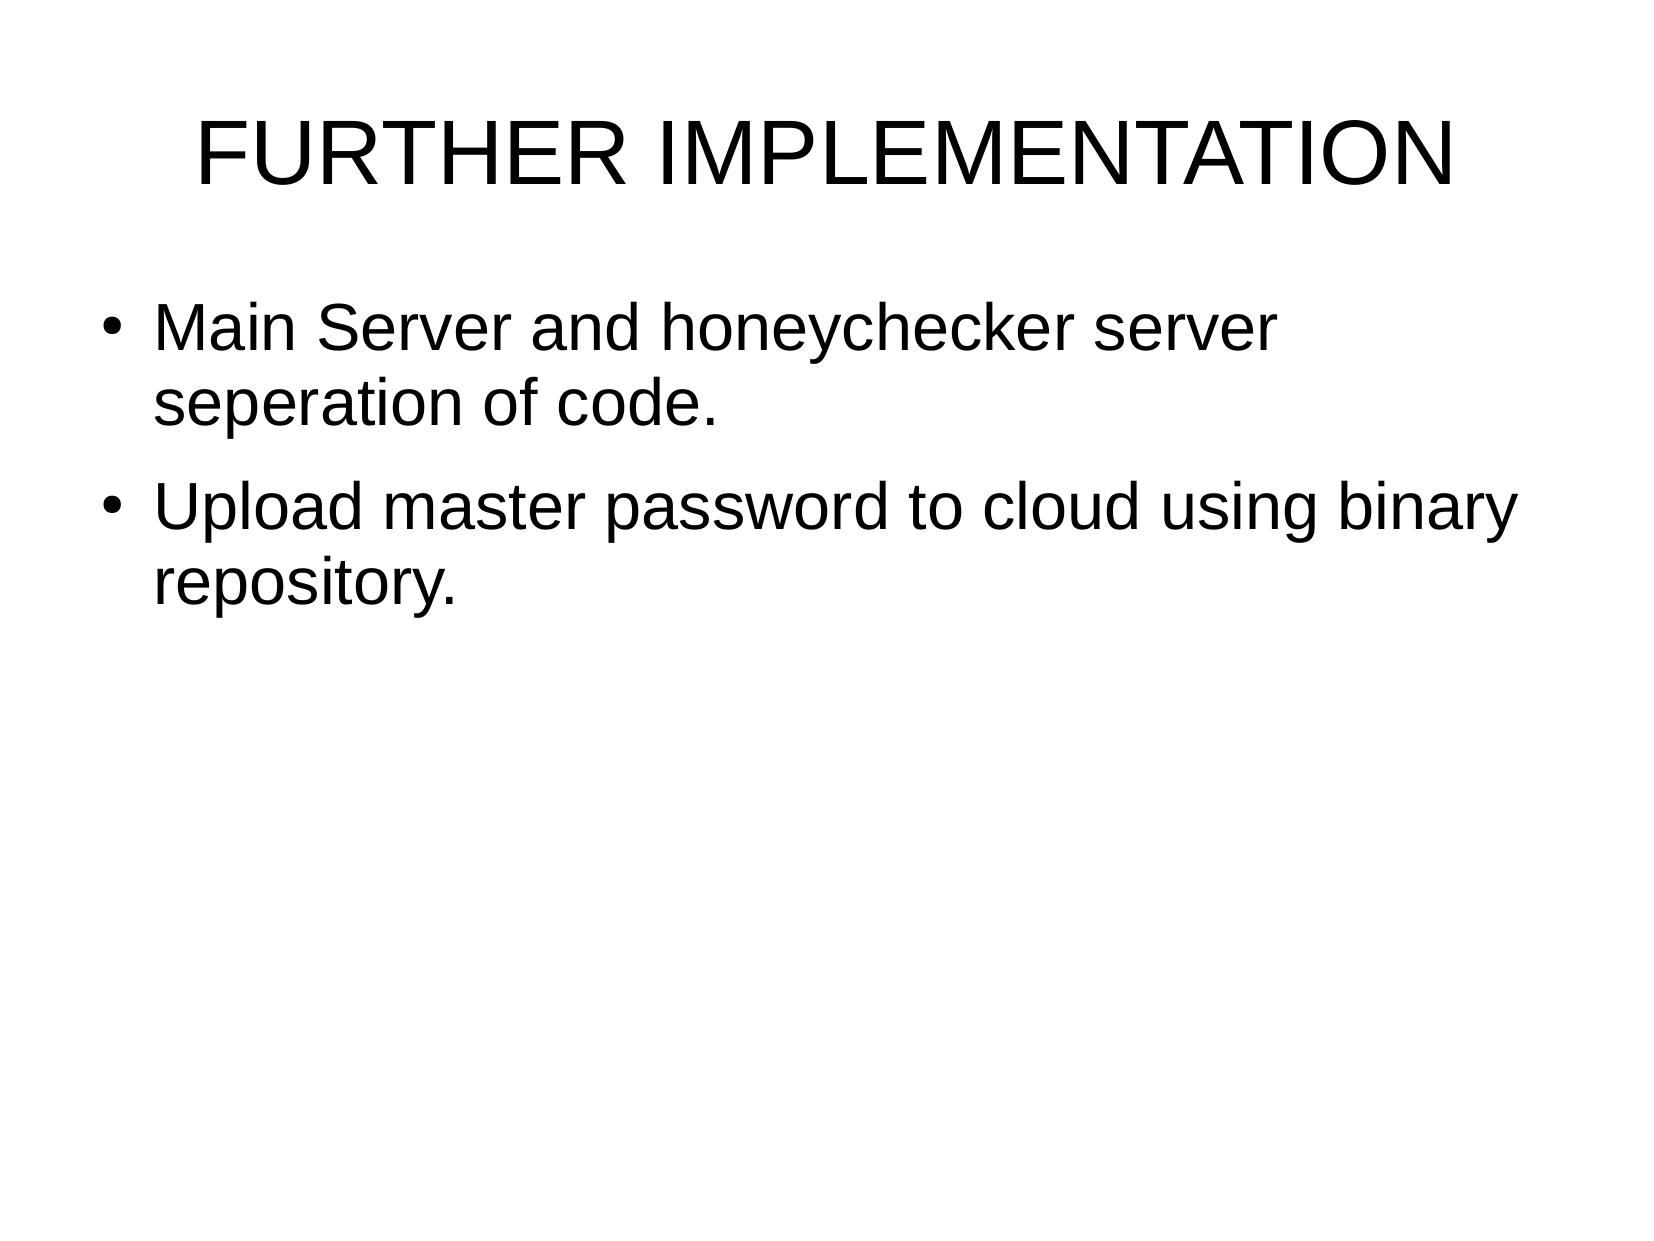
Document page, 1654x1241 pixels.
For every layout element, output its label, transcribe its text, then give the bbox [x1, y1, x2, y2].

list Main Server and honeychecker server seperation of code. Upload master password to cloud using binary repository. [82, 290, 1571, 1010]
title FURTHER IMPLEMENTATION [82, 49, 1571, 257]
